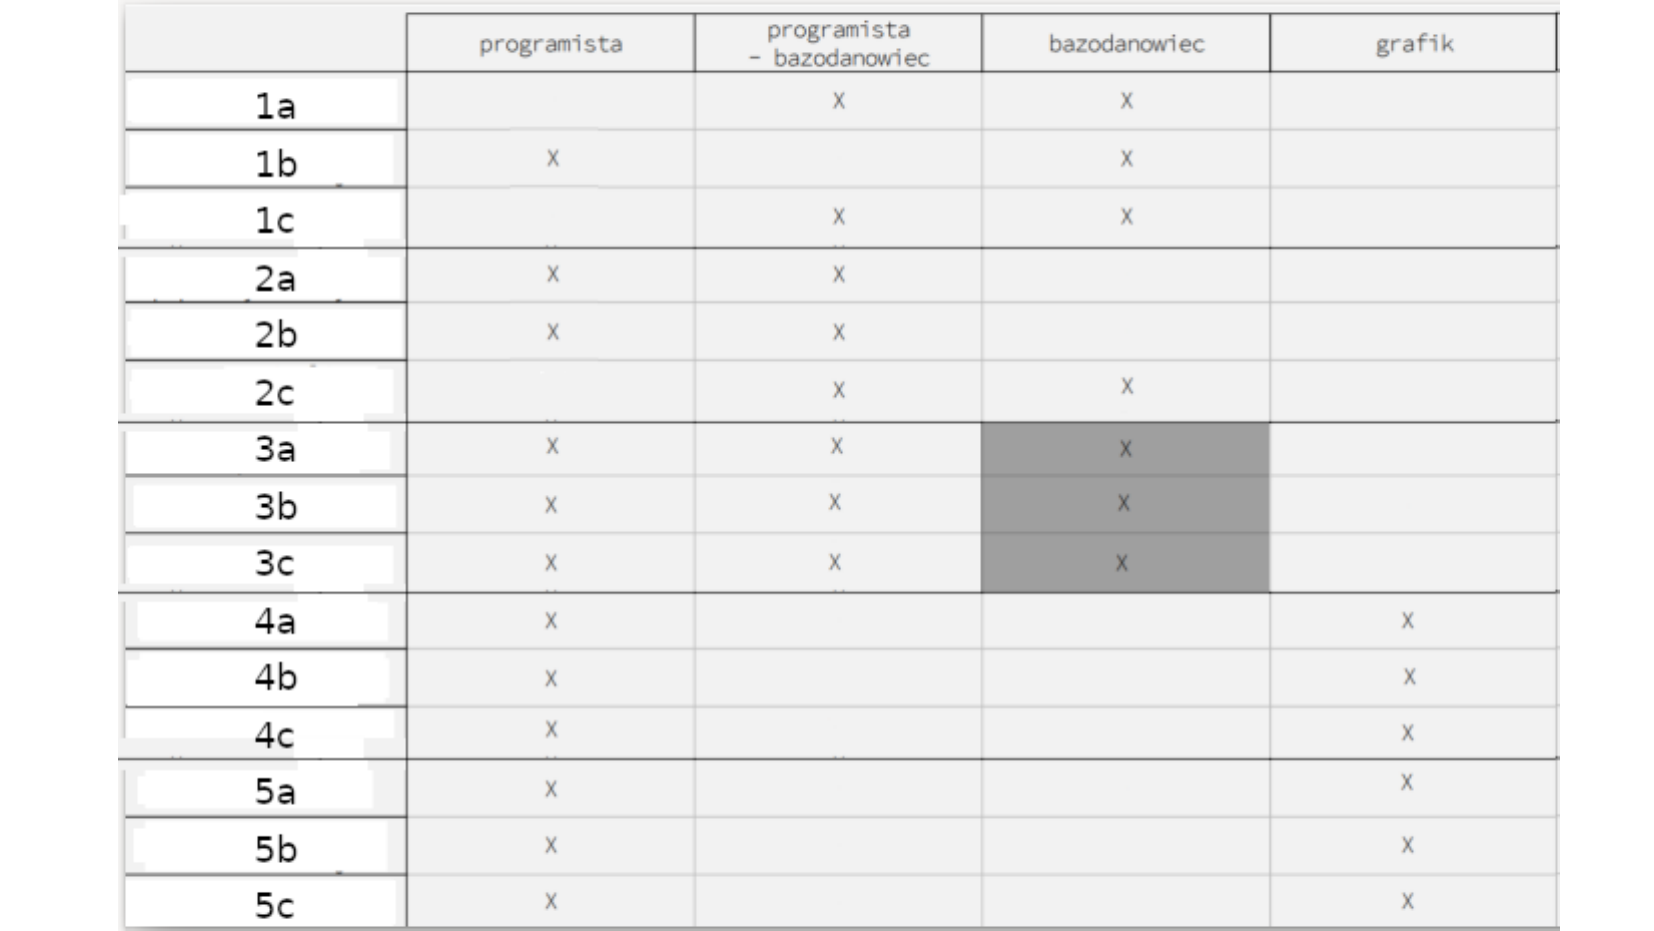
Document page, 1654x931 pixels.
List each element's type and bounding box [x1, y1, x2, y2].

picture [118, 0, 1560, 931]
